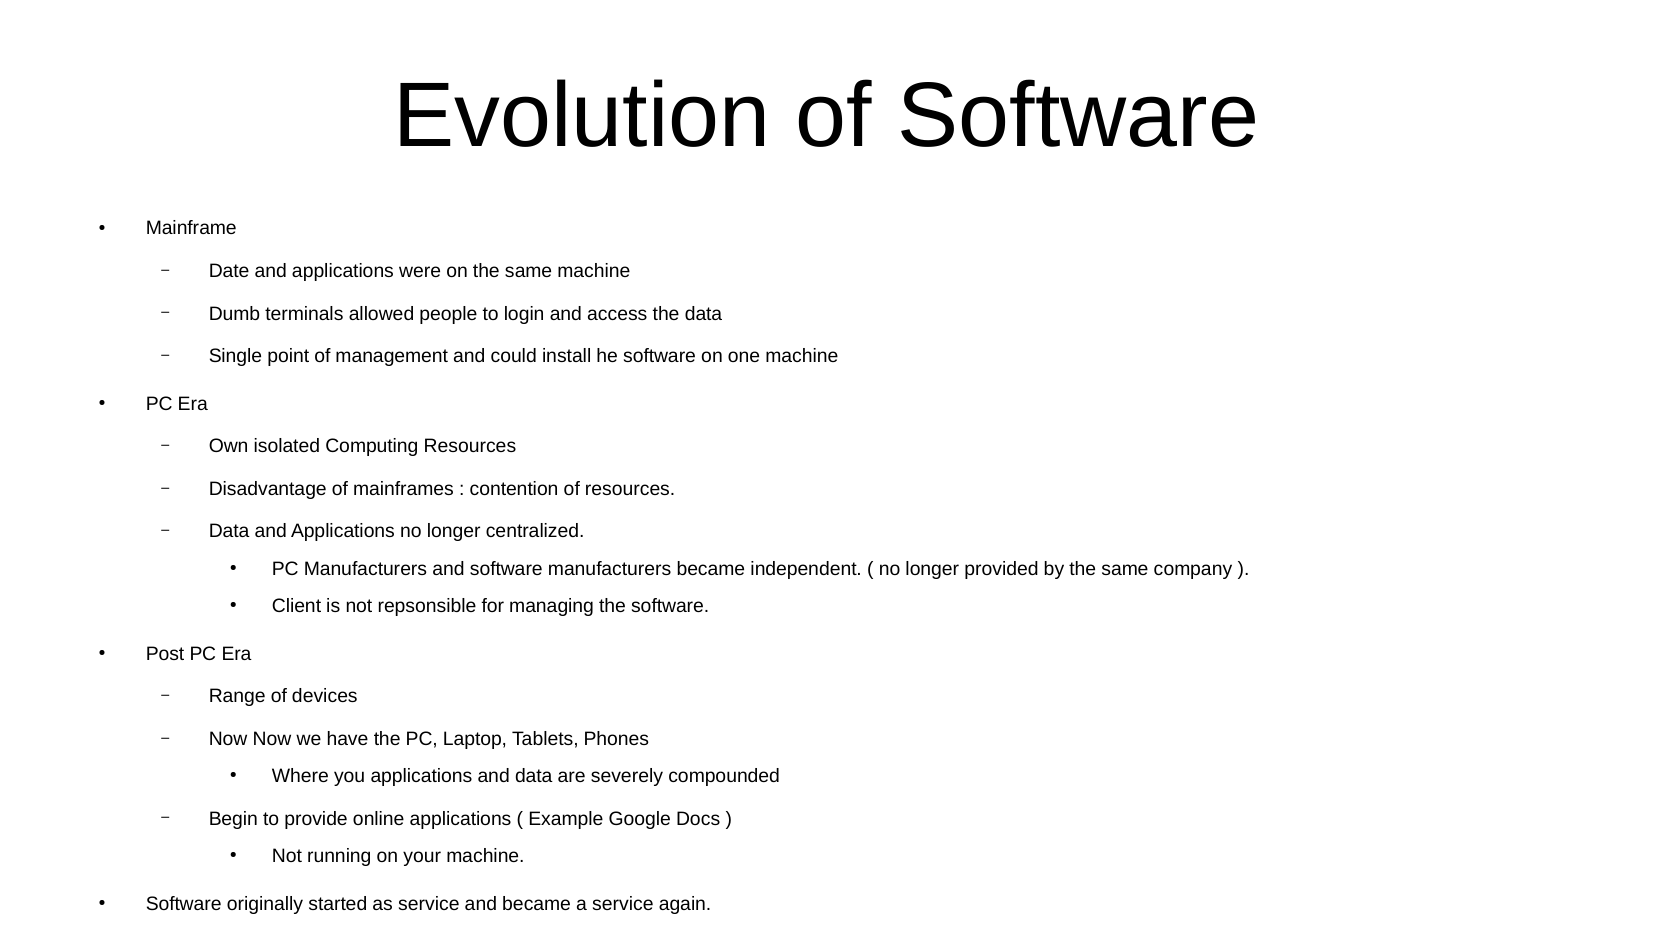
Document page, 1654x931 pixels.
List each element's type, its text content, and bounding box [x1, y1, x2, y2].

list Mainframe Date and applications were on the same machine Dumb terminals allowed people to login and access the data Single point of management and could install he software on one machine PC Era Own isolated Computing Resources Disadvantage of mainframes : contention of resources. Data and Applications no longer centralized. PC Manufacturers and software manufacturers became independent. ( no longer provided by the same company ). Client is not repsonsible for managing the software. Post PC Era Range of devices Now Now we have the PC, Laptop, Tablets, Phones Where you applications and data are severely compounded Begin to provide online applications ( Example Google Docs ) Not running on your machine. Software originally started as service and became a service again. [82, 217, 1576, 916]
title Evolution of Software [82, 37, 1571, 193]
